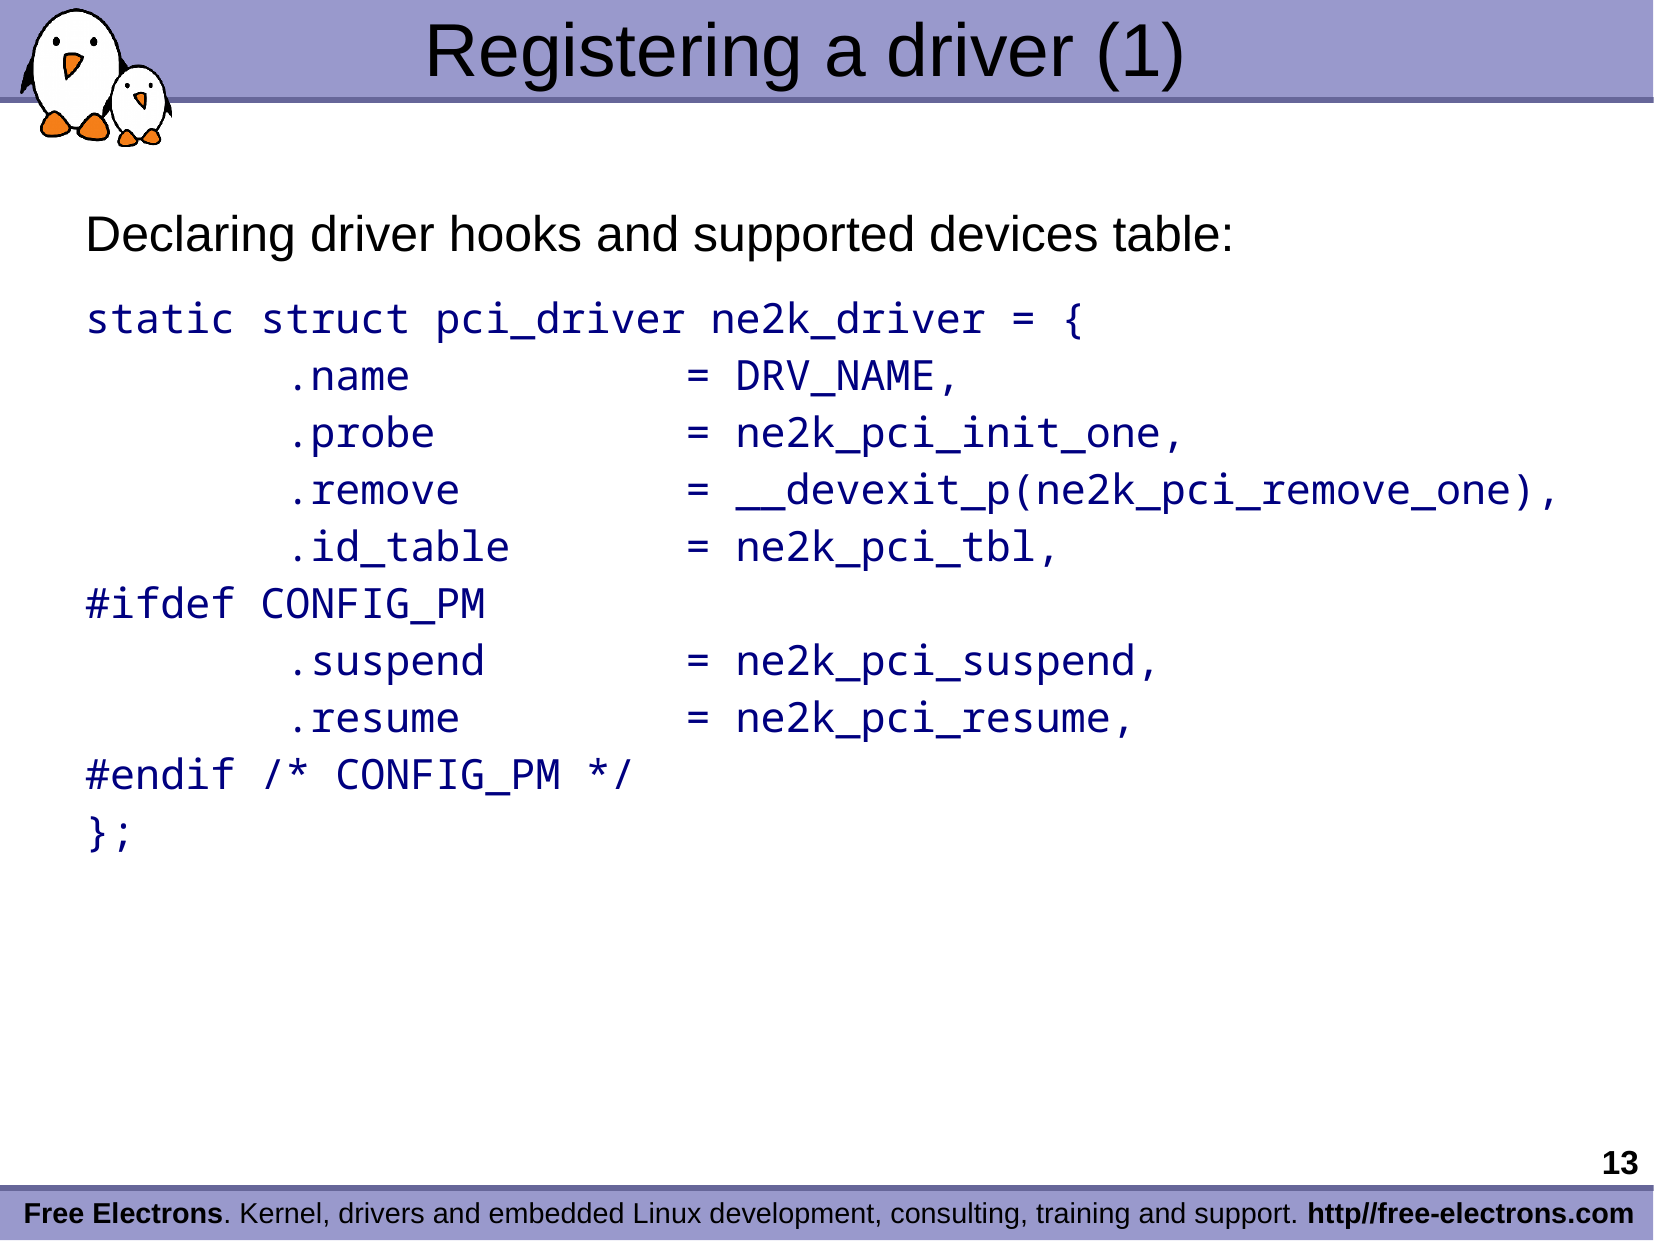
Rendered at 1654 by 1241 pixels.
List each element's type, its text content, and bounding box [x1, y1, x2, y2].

picture [20, 8, 172, 147]
list Declaring driver hooks and supported devices table: static struct pci_driver ne2k_driver = { .name = DRV_NAME, .probe = ne2k_pci_init_one, .remove = __devexit_p(ne2k_pci_remove_one), .id_table = ne2k_pci_tbl, #ifdef CONFIG_PM .suspend = ne2k_pci_suspend, .resume = ne2k_pci_resume, #endif /* CONFIG_PM */ }; [67, 205, 1582, 1056]
title Registering a driver (1) [60, 0, 1551, 101]
